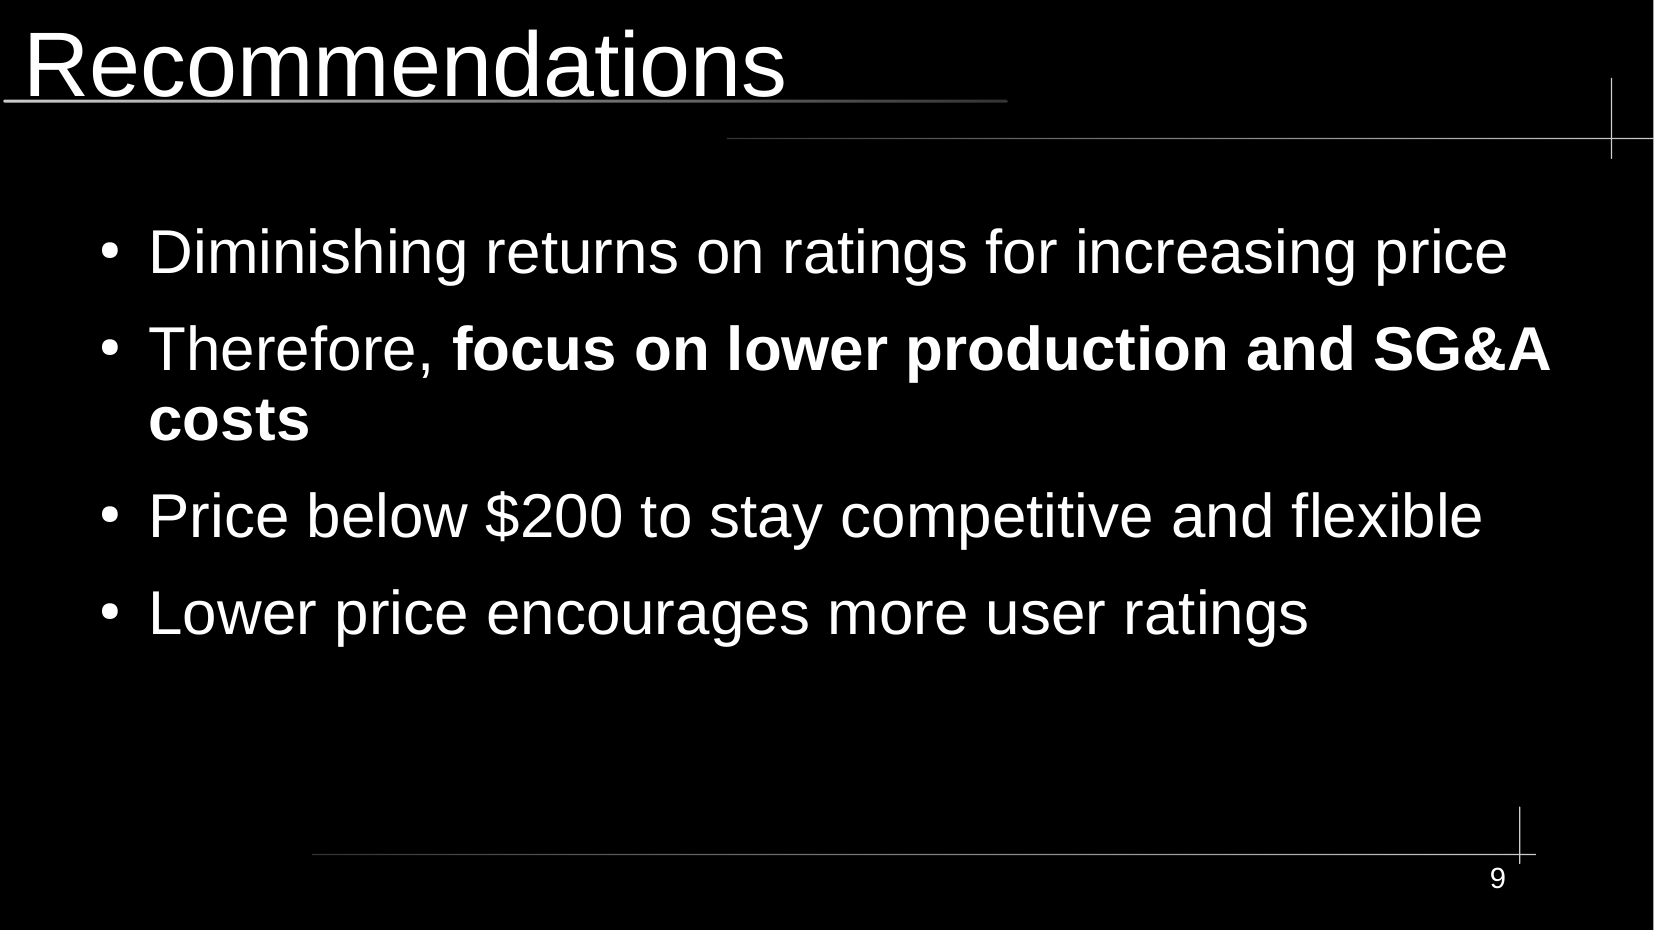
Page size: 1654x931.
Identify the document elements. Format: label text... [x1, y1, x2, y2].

title Recommendations [23, 11, 1589, 119]
list Diminishing returns on ratings for increasing price Therefore, focus on lower production and SG&A costs Price below $200 to stay competitive and flexible Lower price encourages more user ratings [82, 217, 1571, 758]
